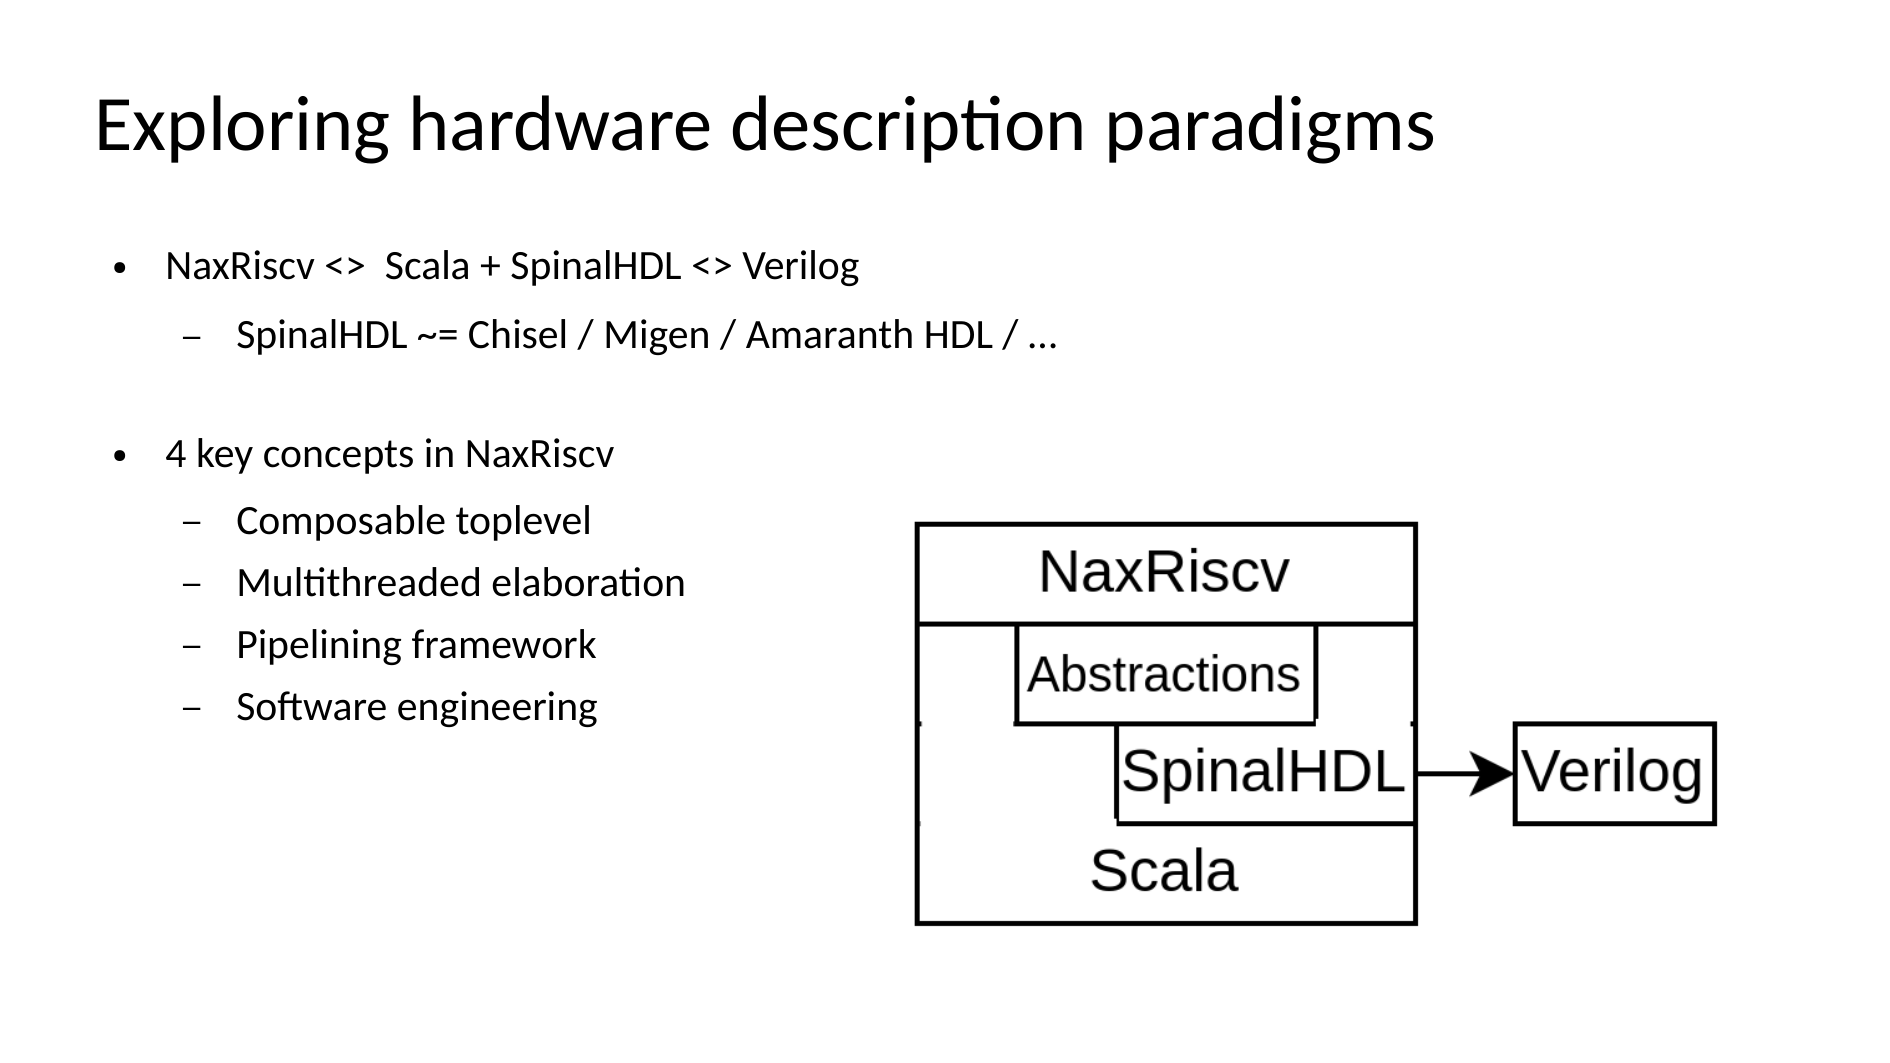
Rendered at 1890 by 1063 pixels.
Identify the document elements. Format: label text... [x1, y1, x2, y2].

picture [865, 472, 1772, 981]
title Exploring hardware description paradigms [94, 42, 1796, 220]
list NaxRiscv <> Scala + SpinalHDL <> Verilog SpinalHDL ~= Chisel / Migen / Amaranth HDL / … 4 key concepts in NaxRiscv Composable toplevel Multithreaded elaboration Pipelining framework Software engineering [94, 248, 1878, 1063]
